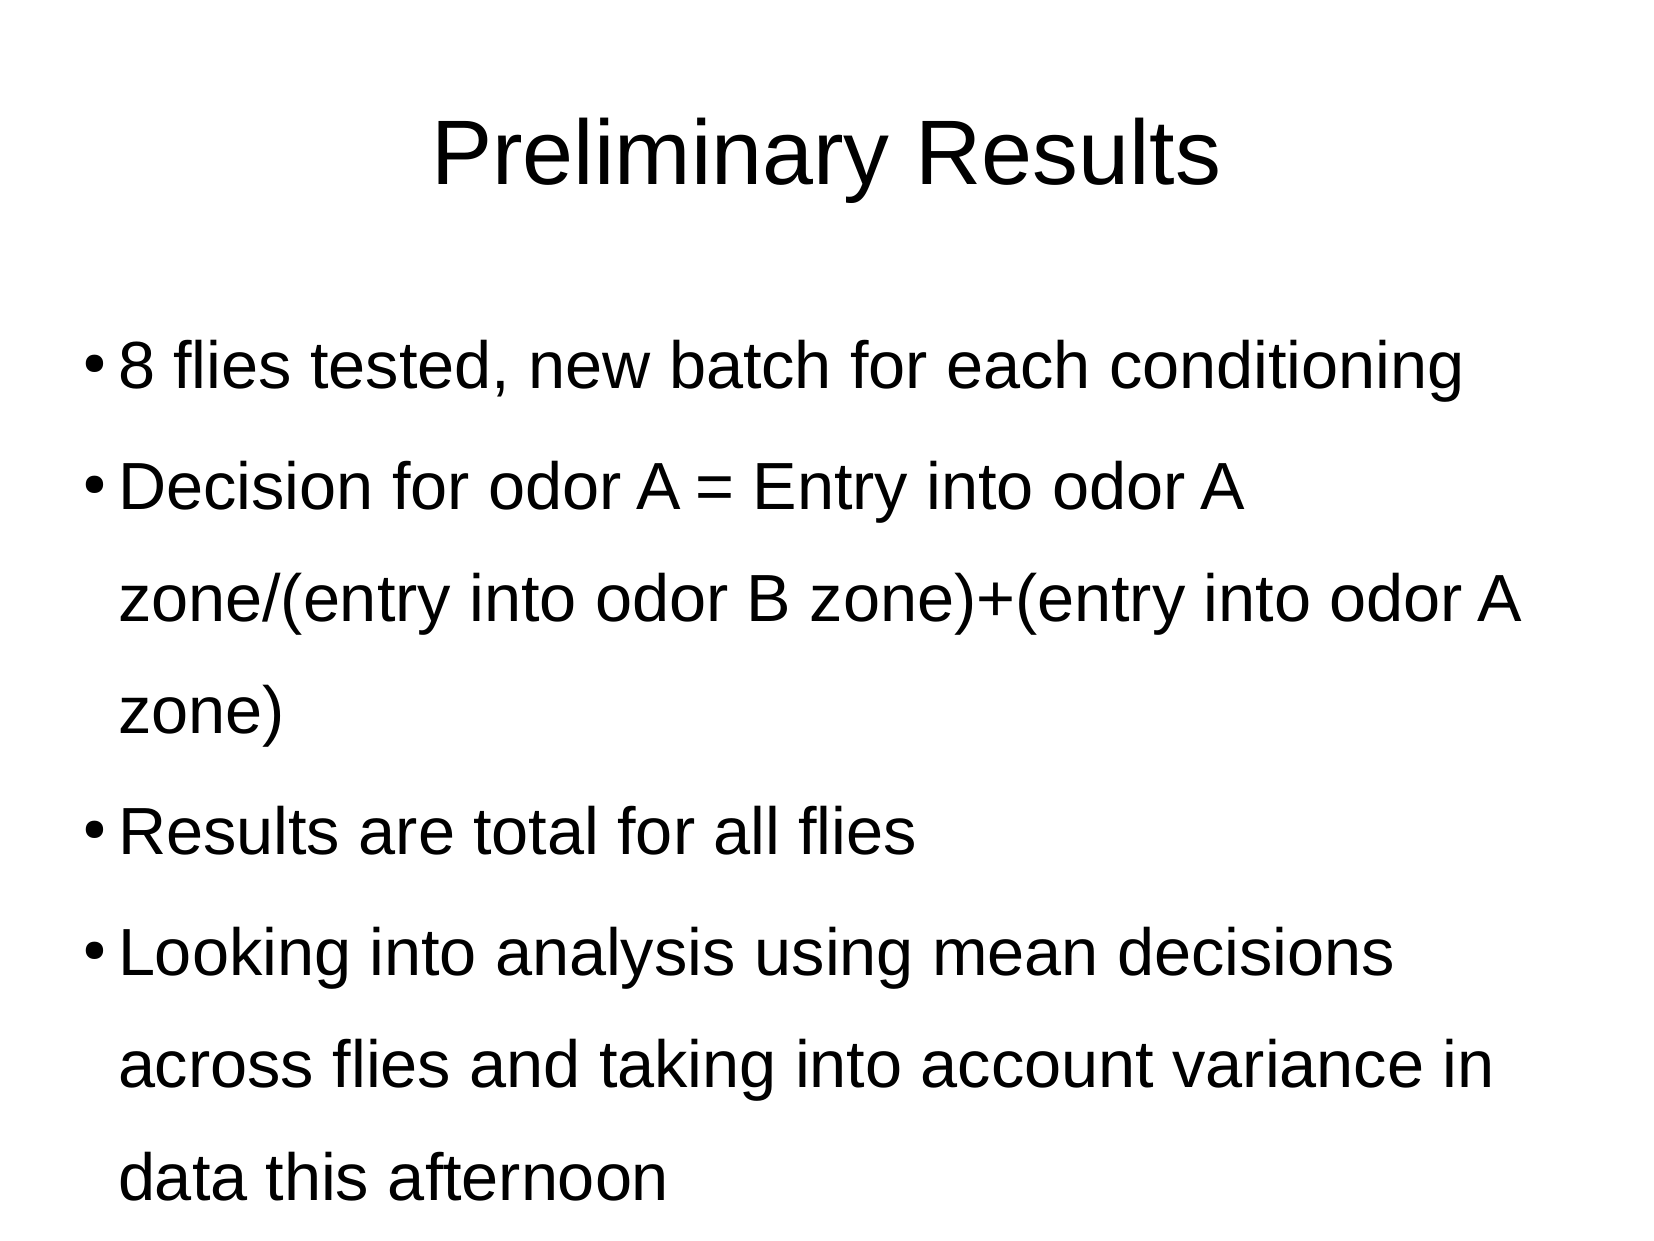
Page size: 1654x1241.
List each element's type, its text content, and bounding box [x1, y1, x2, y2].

subtitle 8 flies tested, new batch for each conditioning Decision for odor A = Entry into odor A zone/(entry into odor B zone)+(entry into odor A zone) Results are total for all flies Looking into analysis using mean decisions across flies and taking into account variance in data this afternoon [82, 290, 1571, 1186]
title Preliminary Results [82, 49, 1571, 257]
